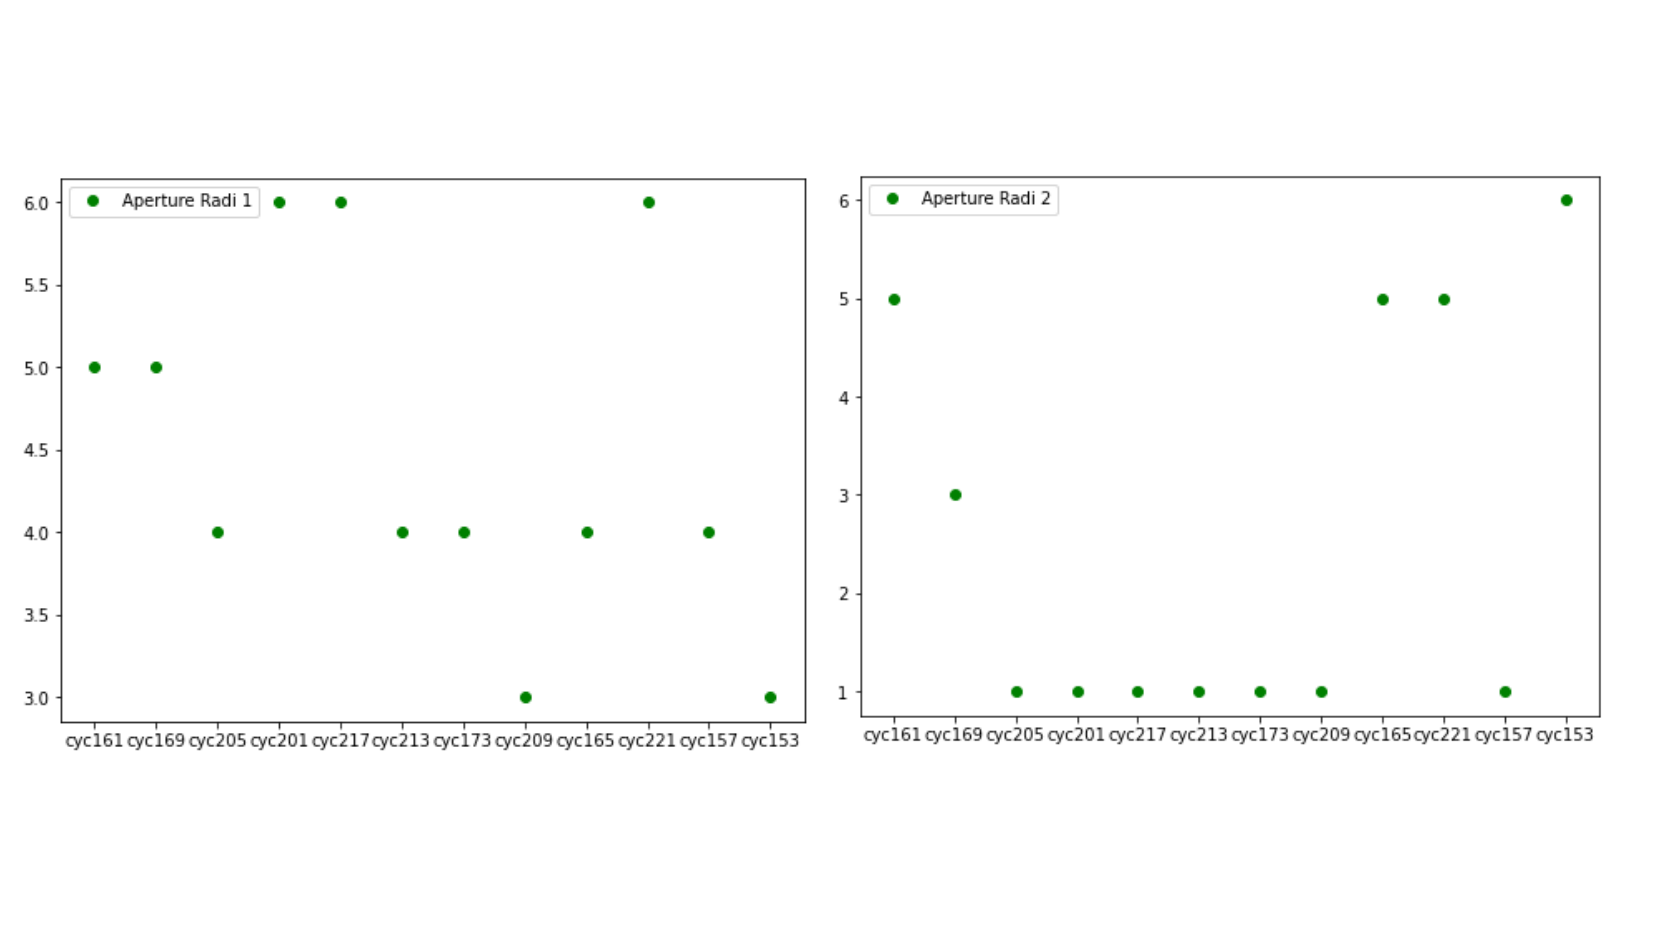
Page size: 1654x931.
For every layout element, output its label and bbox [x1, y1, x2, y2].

picture [11, 167, 815, 762]
picture [826, 165, 1611, 756]
